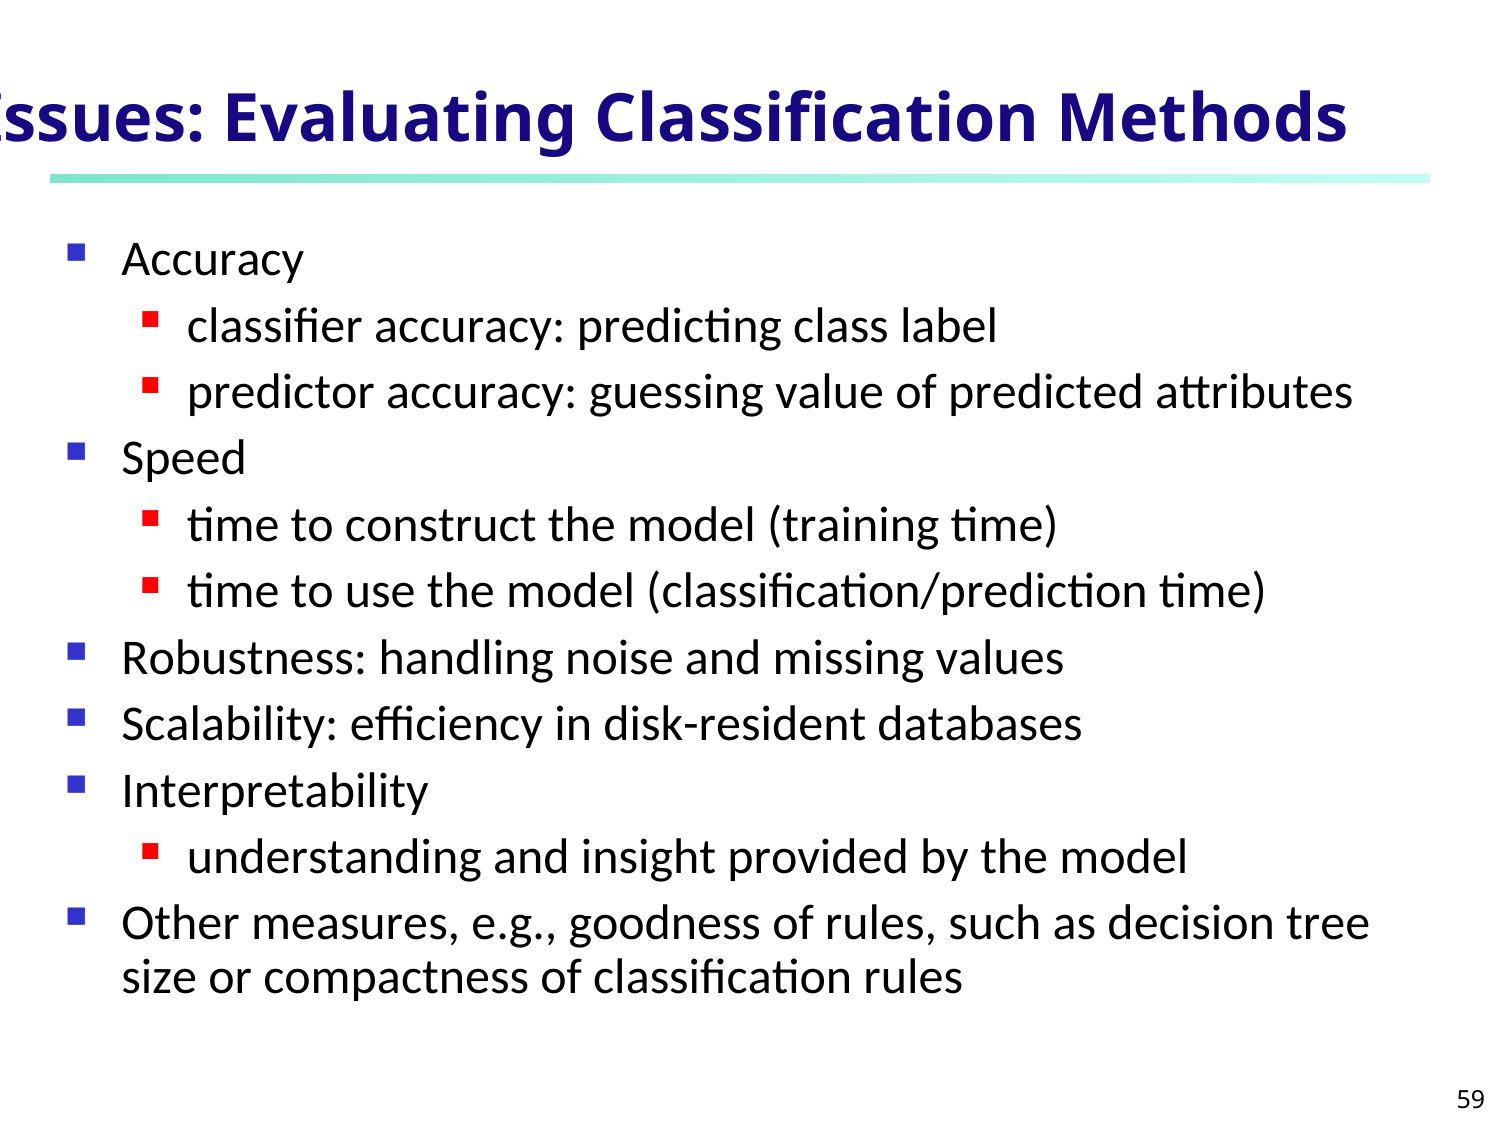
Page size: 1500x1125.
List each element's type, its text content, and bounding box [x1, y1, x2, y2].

text_box <number> [1187, 1062, 1500, 1125]
list Accuracy classifier accuracy: predicting class label predictor accuracy: guessing value of predicted attributes Speed time to construct the model (training time) time to use the model (classification/prediction time) Robustness: handling noise and missing values Scalability: efficiency in disk-resident databases Interpretability understanding and insight provided by the model Other measures, e.g., goodness of rules, such as decision tree size or compactness of classification rules [50, 224, 1425, 1088]
title Issues: Evaluating Classification Methods [0, 24, 1500, 163]
